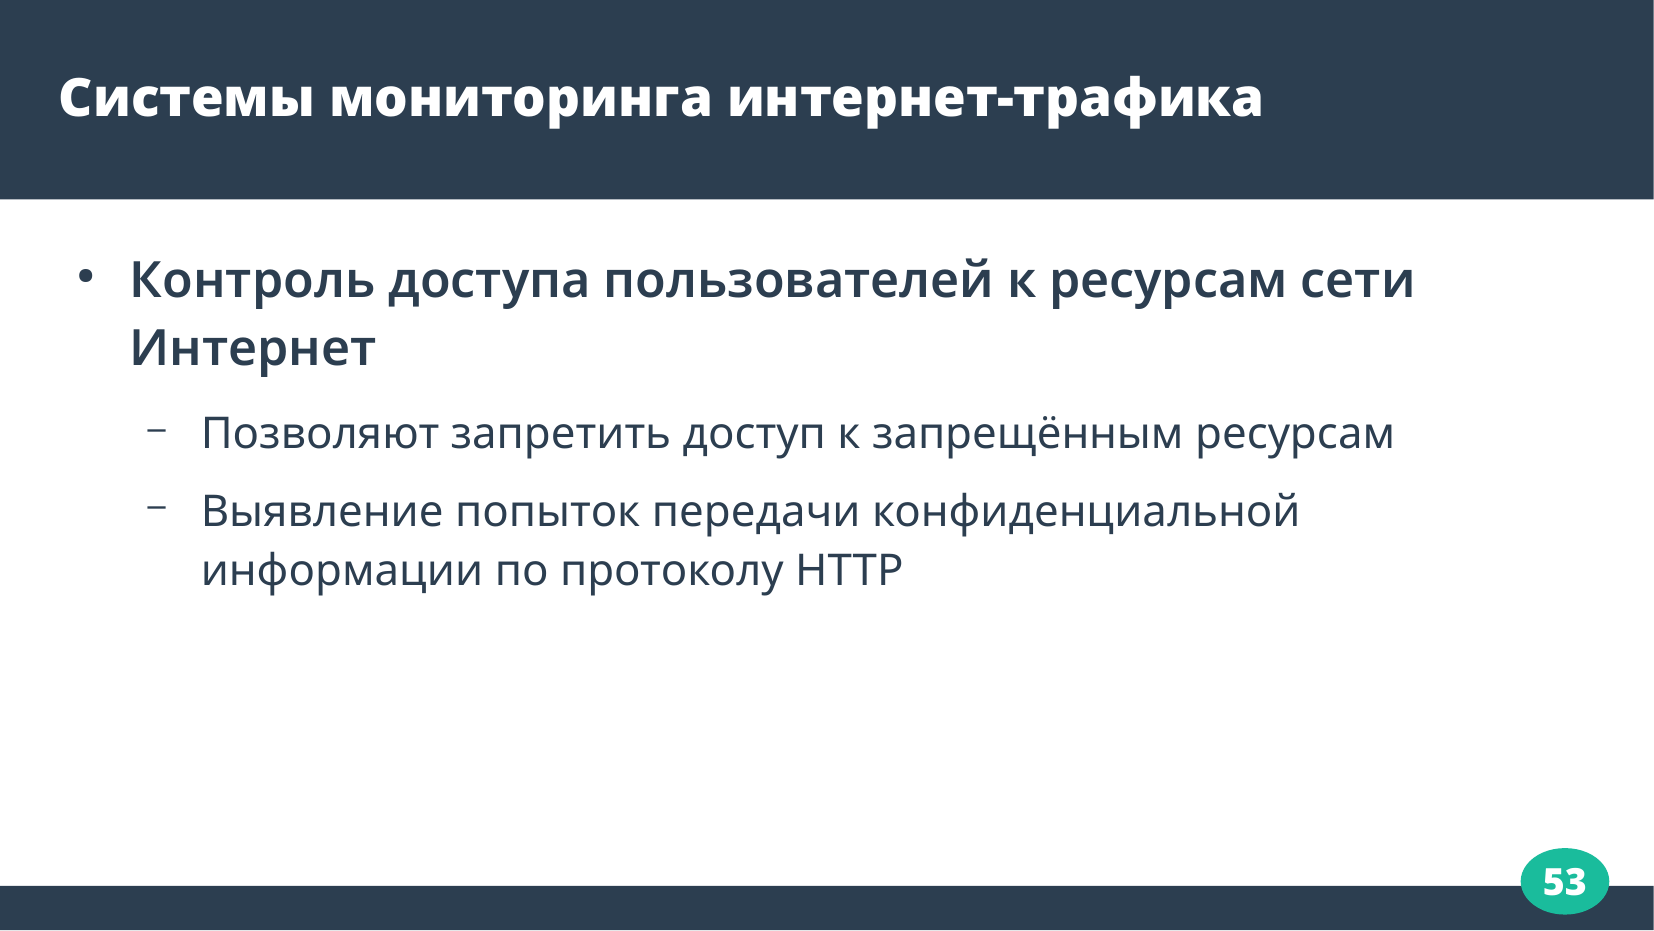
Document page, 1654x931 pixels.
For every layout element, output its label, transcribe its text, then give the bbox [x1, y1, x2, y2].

list Контроль доступа пользователей к ресурсам сети Интернет Позволяют запретить доступ к запрещённым ресурсам Выявление попыток передачи конфиденциальной информации по протоколу HTTP [59, 243, 1595, 864]
title Системы мониторинга интернет-трафика [59, 37, 1595, 155]
